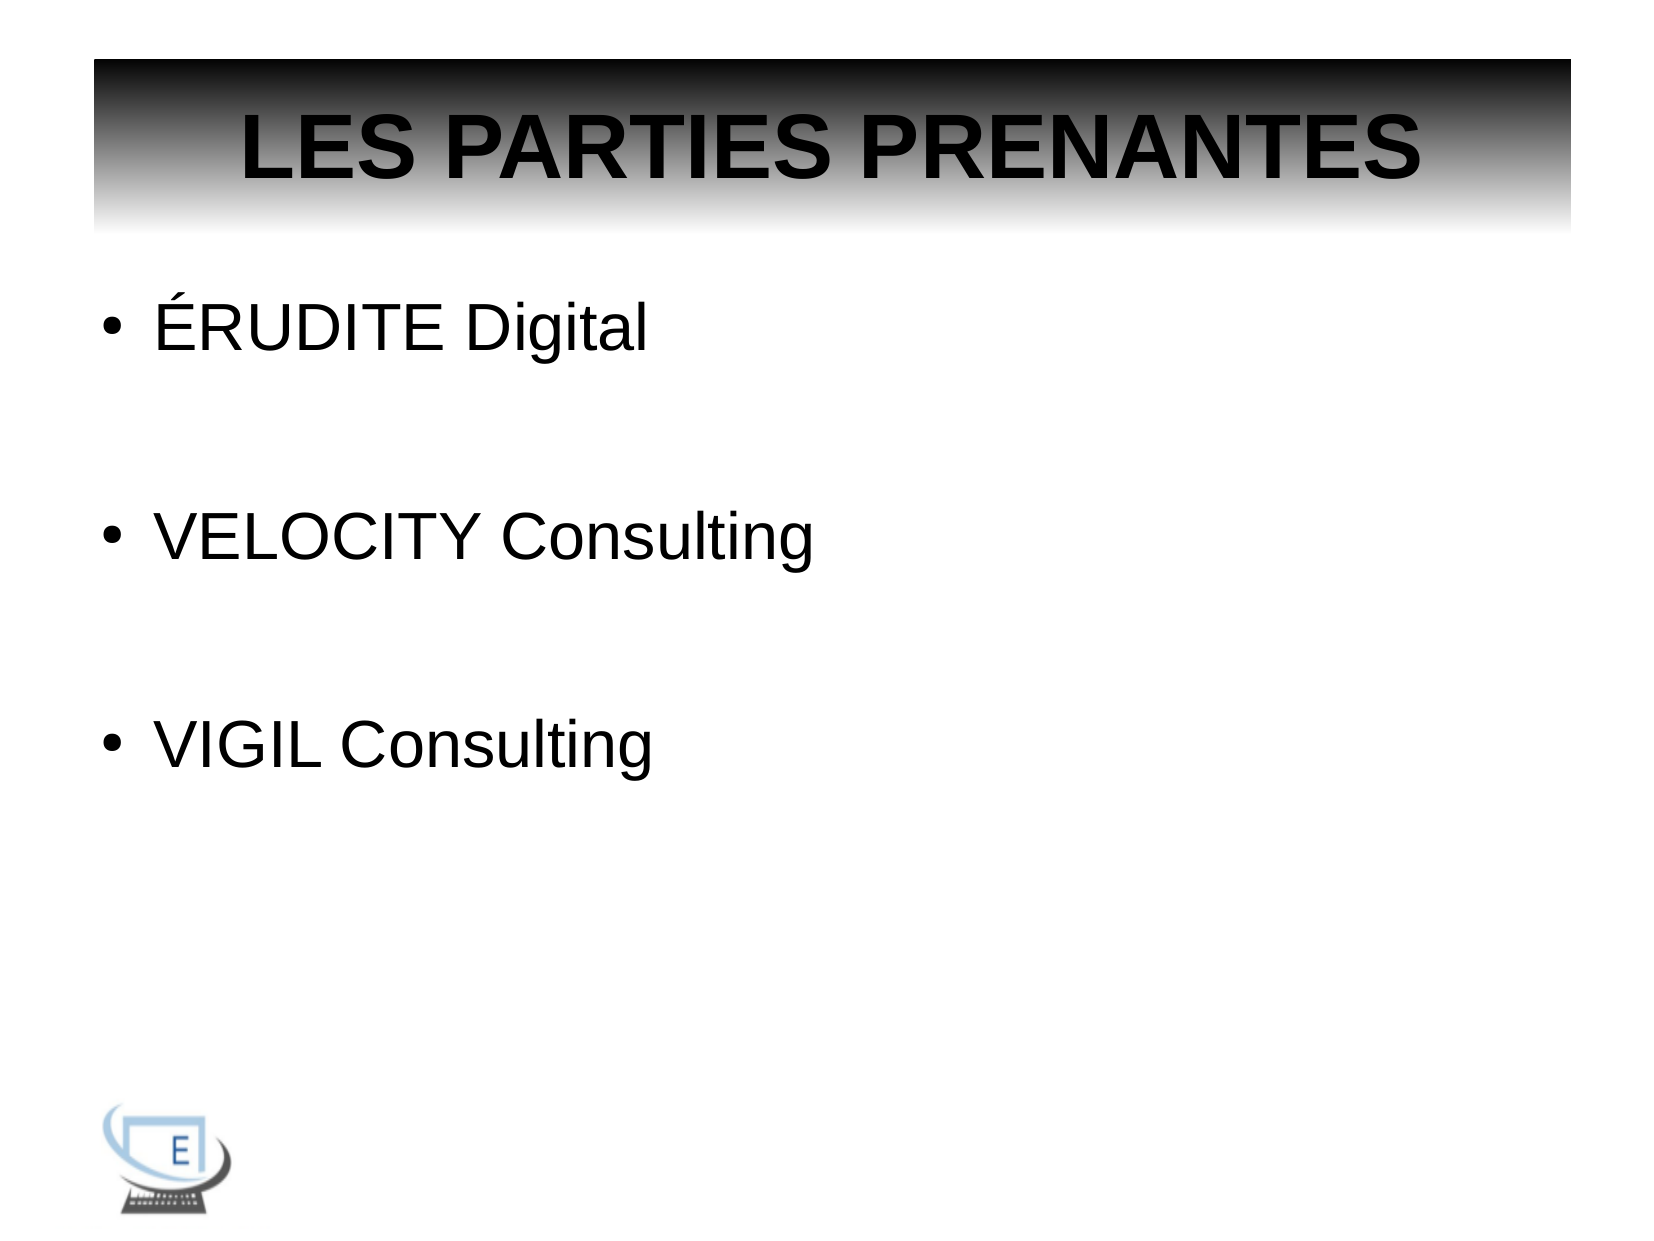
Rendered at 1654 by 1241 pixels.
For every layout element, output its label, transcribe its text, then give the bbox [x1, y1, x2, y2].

list ÉRUDITE Digital VELOCITY Consulting VIGIL Consulting [82, 290, 1571, 1010]
picture [47, 1083, 285, 1229]
title LES PARTIES PRENANTES [94, 59, 1571, 234]
